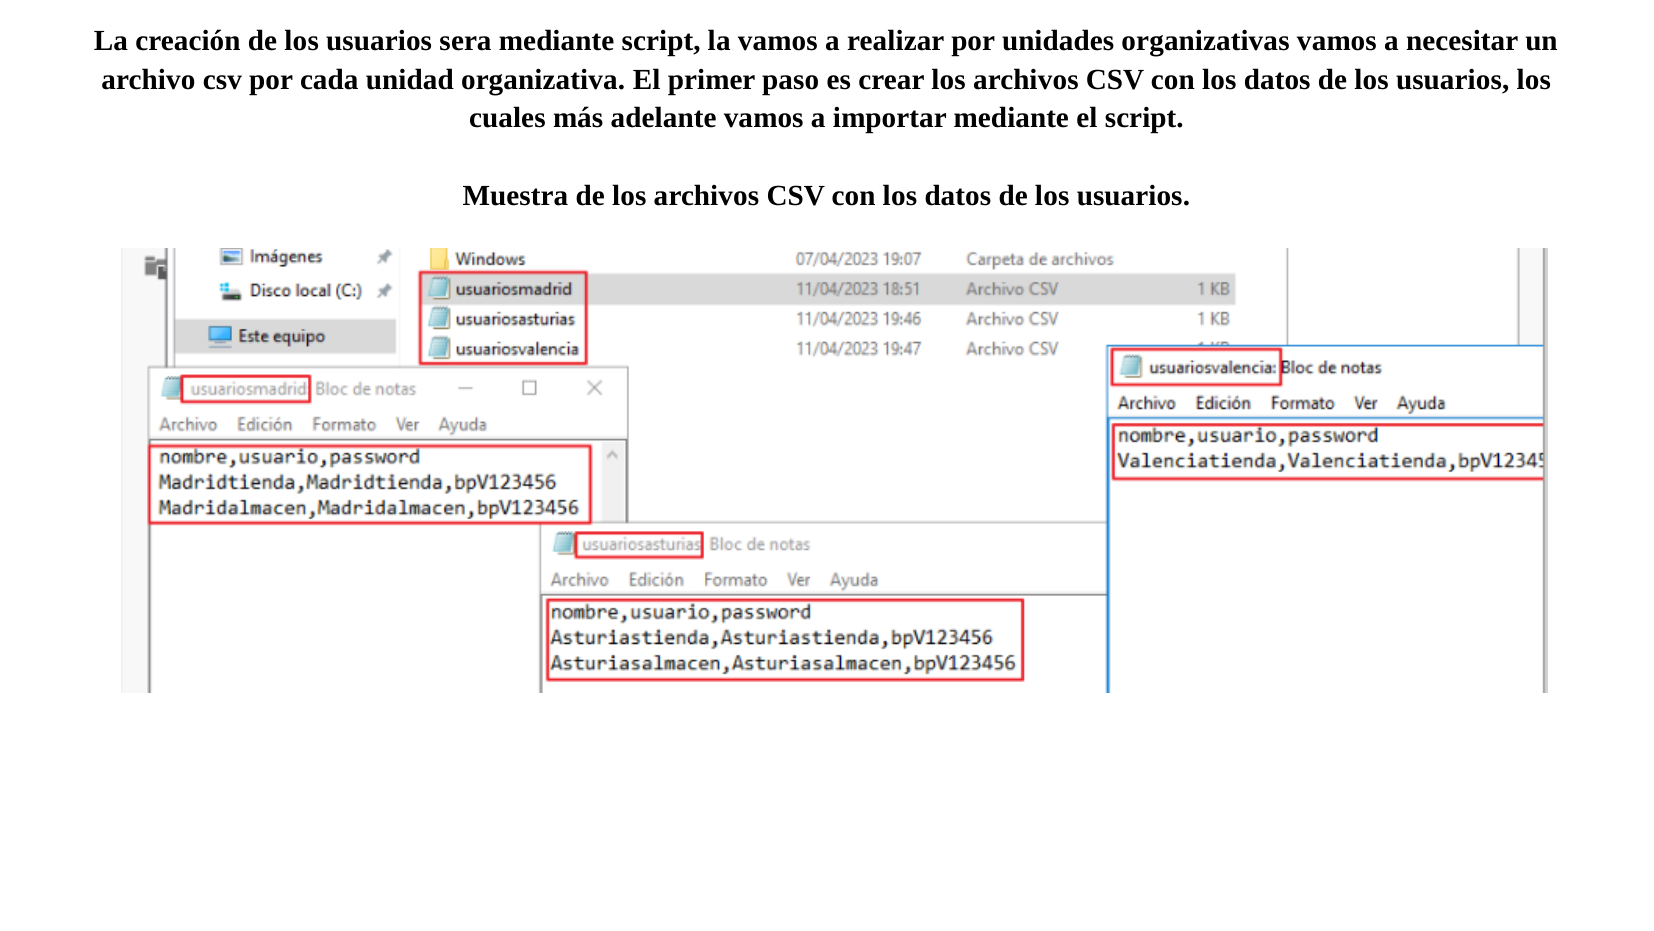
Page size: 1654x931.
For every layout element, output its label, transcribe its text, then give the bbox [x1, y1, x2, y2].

picture [121, 248, 1548, 693]
list [82, 217, 1571, 758]
title La creación de los usuarios sera mediante script, la vamos a realizar por unidades organizativas vamos a necesitar un archivo csv por cada unidad organizativa. El primer paso es crear los archivos CSV con los datos de los usuarios, los cuales más adelante vamos a importar mediante el script. Muestra de los archivos CSV con los datos de los usuarios. [82, 18, 1571, 212]
